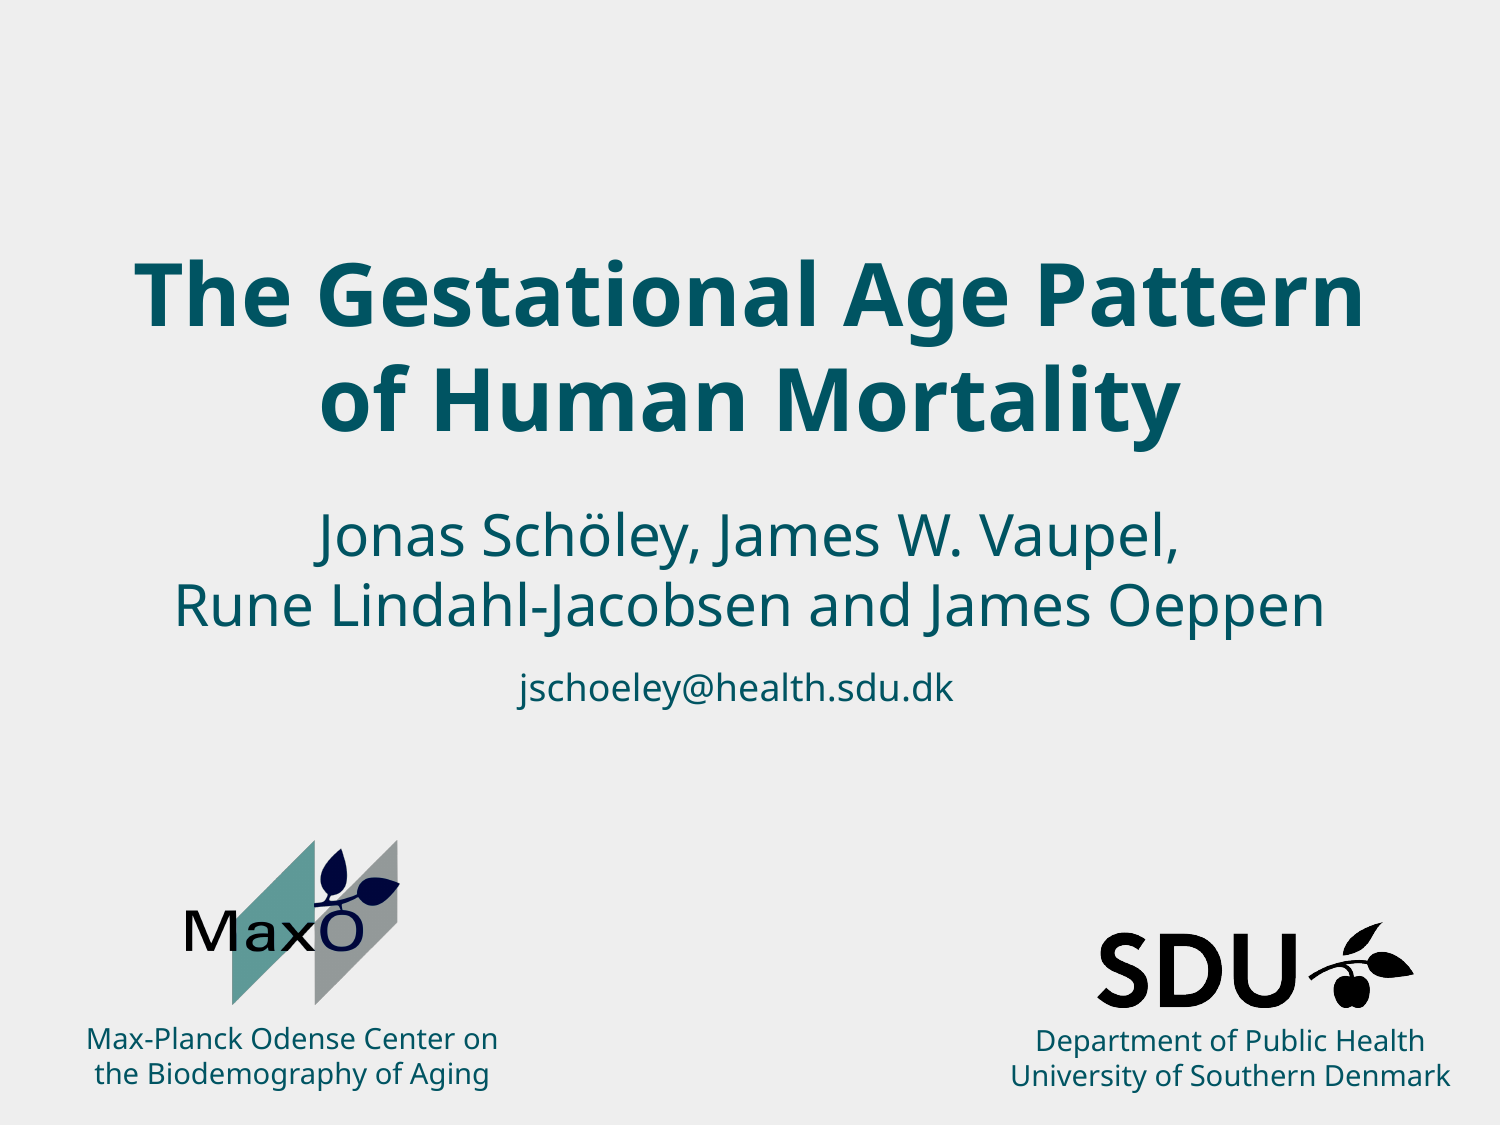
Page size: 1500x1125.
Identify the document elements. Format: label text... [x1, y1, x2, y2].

text_box jschoeley@health.sdu.dk [503, 631, 997, 742]
subtitle Jonas Schöley, James W. Vaupel, Rune Lindahl-Jacobsen and James Oeppen [51, 482, 1449, 656]
title The Gestational Age Pattern of Human Mortality [51, 239, 1449, 472]
picture [186, 840, 400, 1004]
picture [1097, 922, 1414, 1007]
text_box Max-Planck Odense Center on the Biodemography of Aging [51, 1004, 534, 1090]
text_box Department of Public Health University of Southern Denmark [961, 1007, 1500, 1125]
